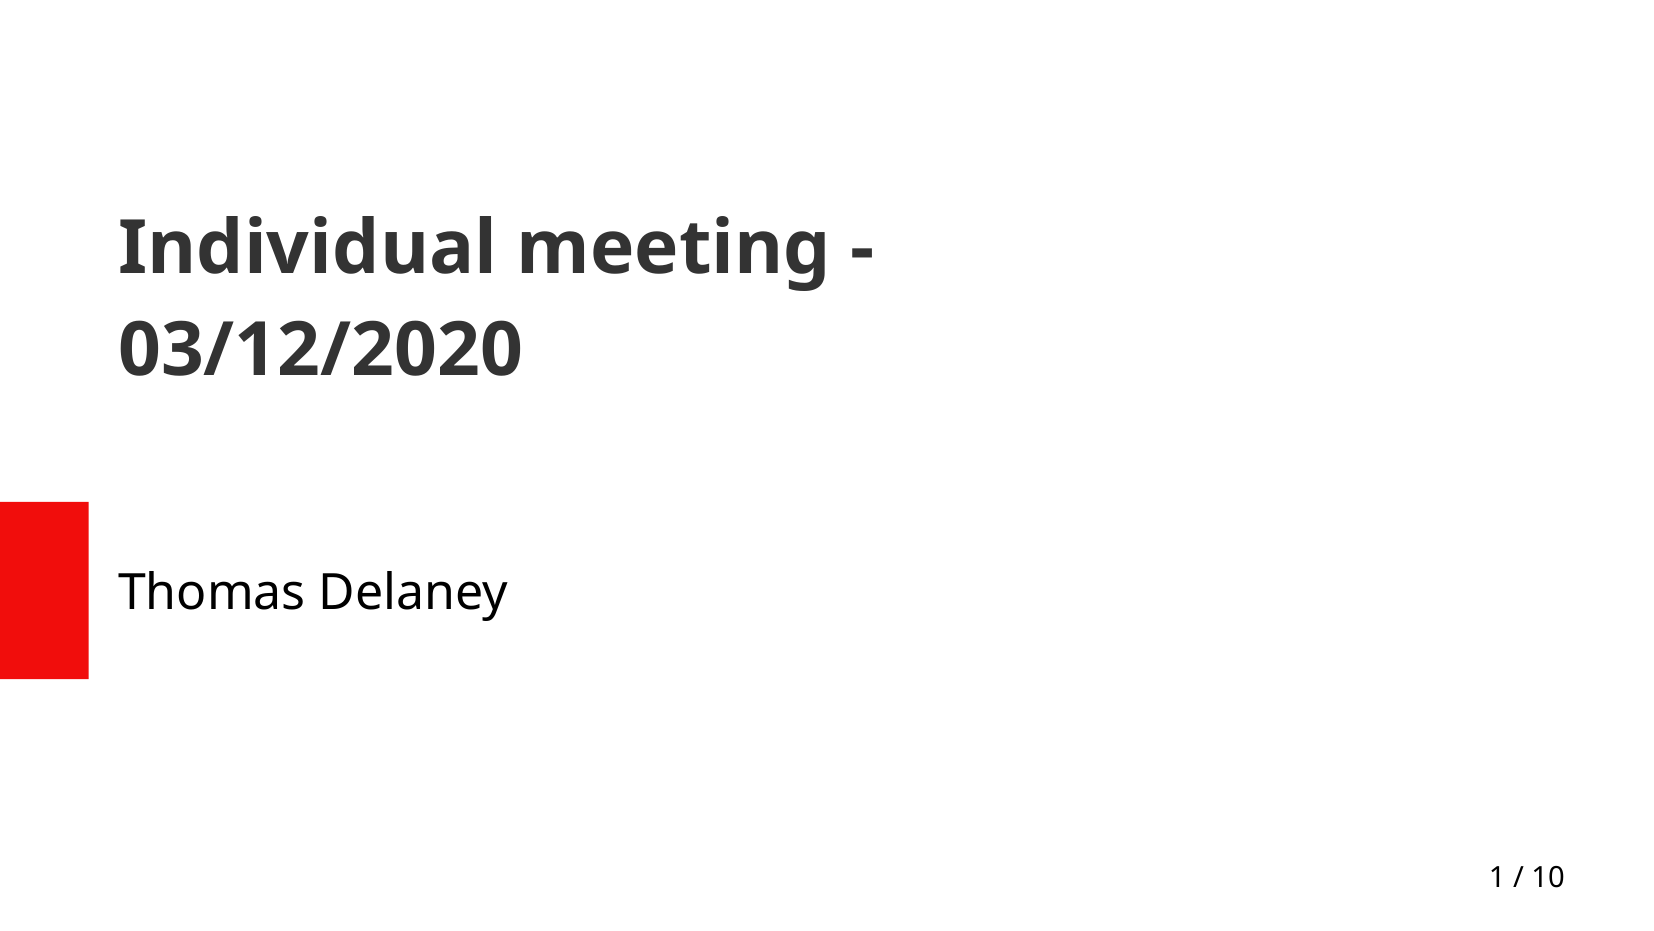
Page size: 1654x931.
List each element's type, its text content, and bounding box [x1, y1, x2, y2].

subtitle Thomas Delaney [118, 531, 1536, 650]
title Individual meeting - 03/12/2020 [118, 206, 1536, 384]
